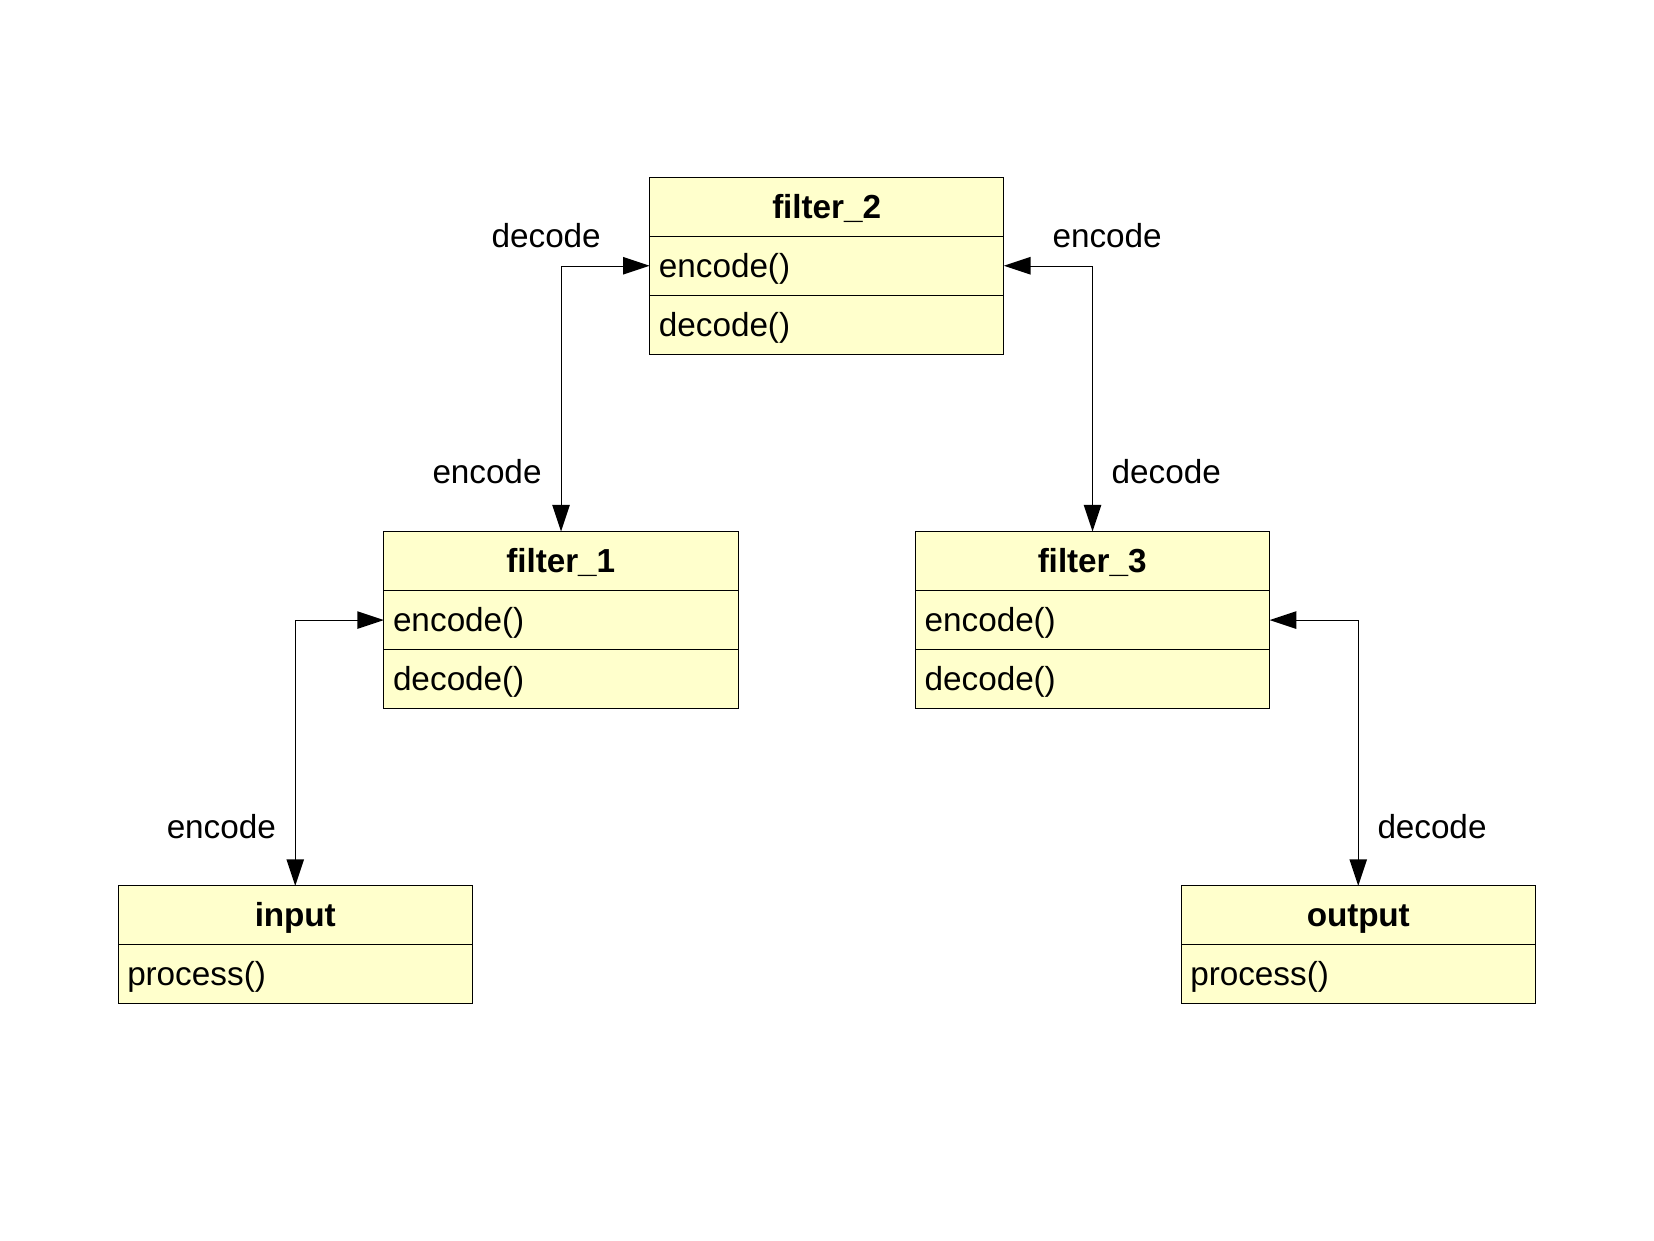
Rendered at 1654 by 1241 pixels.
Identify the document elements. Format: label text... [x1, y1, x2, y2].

text_box encode() [649, 236, 1004, 295]
text_box encode [147, 797, 296, 857]
text_box decode() [383, 649, 739, 709]
text_box encode() [383, 590, 739, 649]
text_box filter_1 [383, 531, 739, 590]
text_box decode [1092, 442, 1241, 502]
text_box encode() [915, 590, 1270, 649]
text_box process() [1181, 944, 1536, 1004]
text_box encode [1033, 206, 1182, 266]
text_box process() [118, 944, 473, 1004]
text_box input [118, 885, 473, 944]
text_box decode [1359, 797, 1506, 857]
text_box decode [472, 206, 621, 266]
text_box filter_3 [915, 531, 1270, 590]
text_box decode() [649, 295, 1004, 355]
text_box output [1181, 885, 1536, 944]
text_box encode [413, 442, 562, 502]
text_box filter_2 [649, 177, 1004, 236]
text_box decode() [915, 649, 1270, 709]
